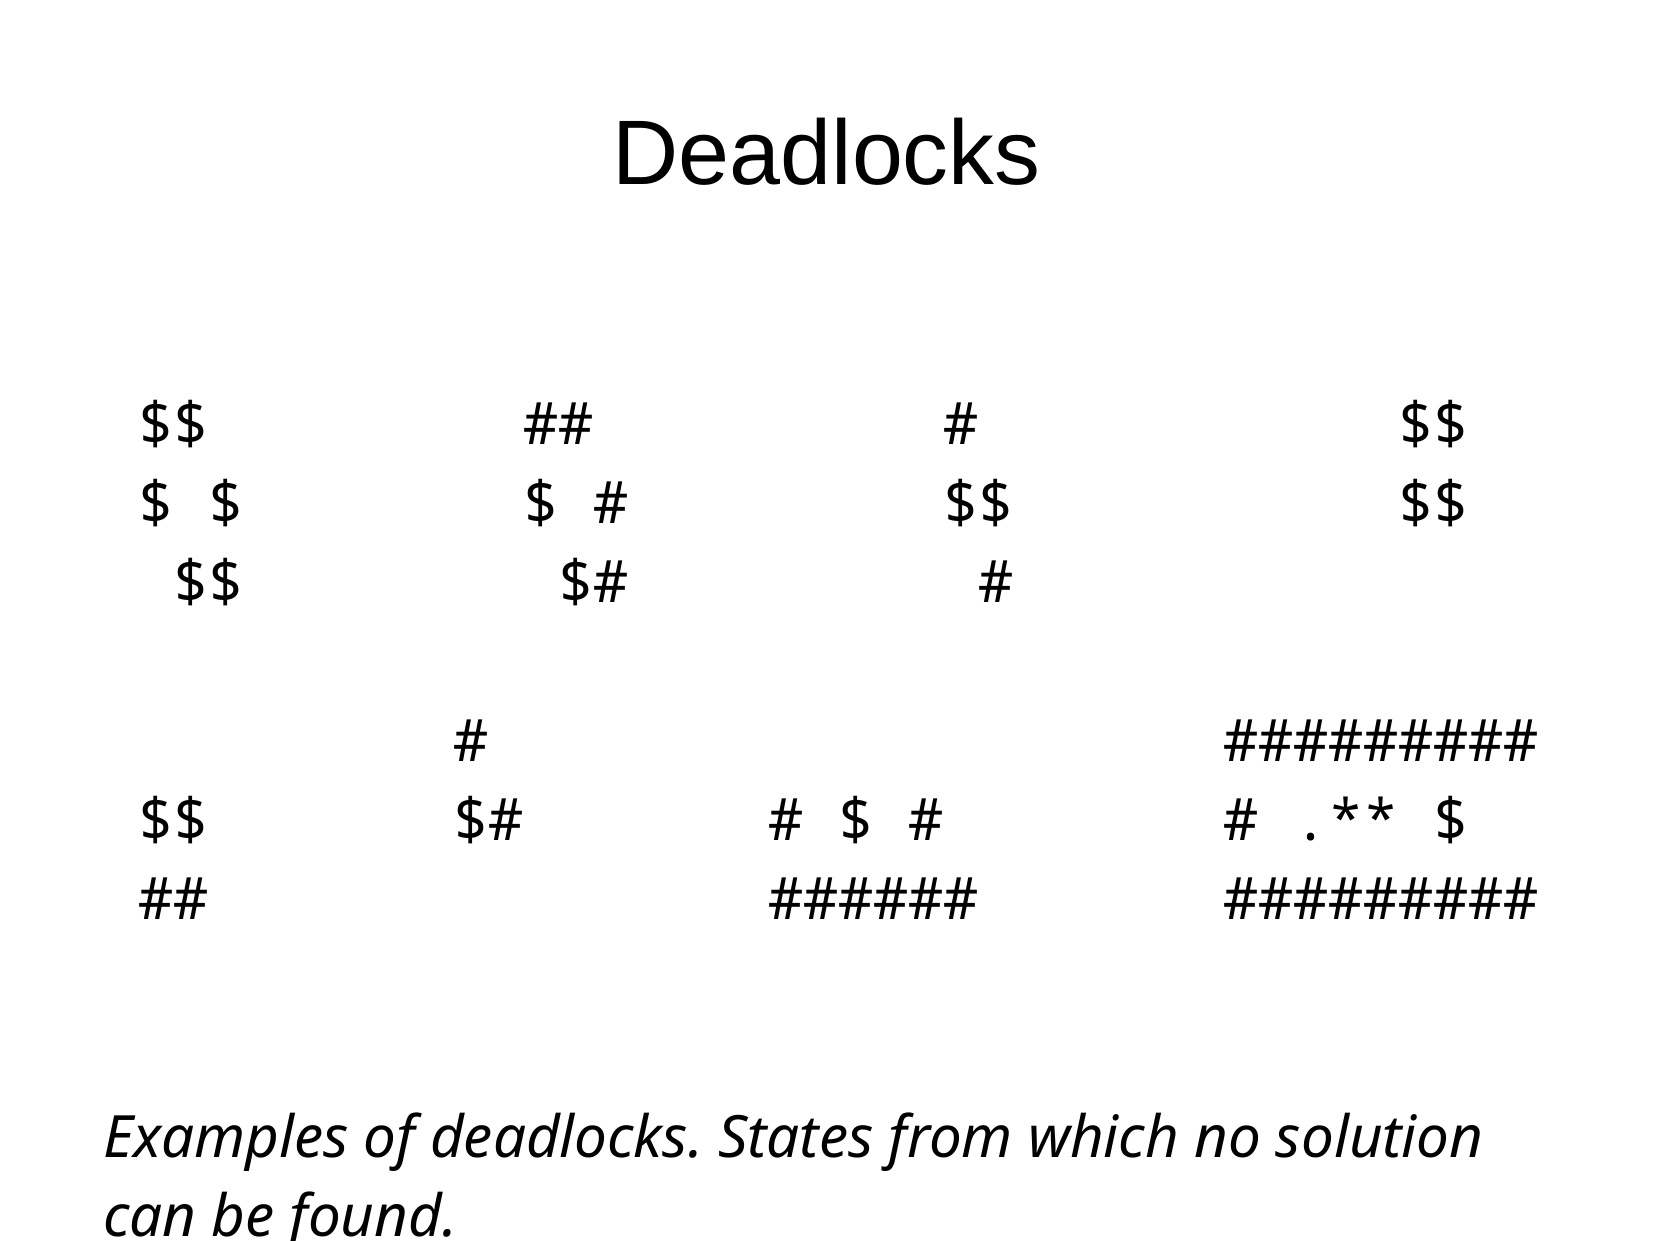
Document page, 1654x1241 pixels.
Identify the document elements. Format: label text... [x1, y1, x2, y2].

text_box $$ ## # $$ $ $ $ # $$ $$ $$ $# # # ######### $$ $# # $ # # .** $ ## ###### ######### Examples of deadlocks. States from which no solution can be found. [88, 295, 1595, 1123]
title Deadlocks [82, 49, 1571, 257]
